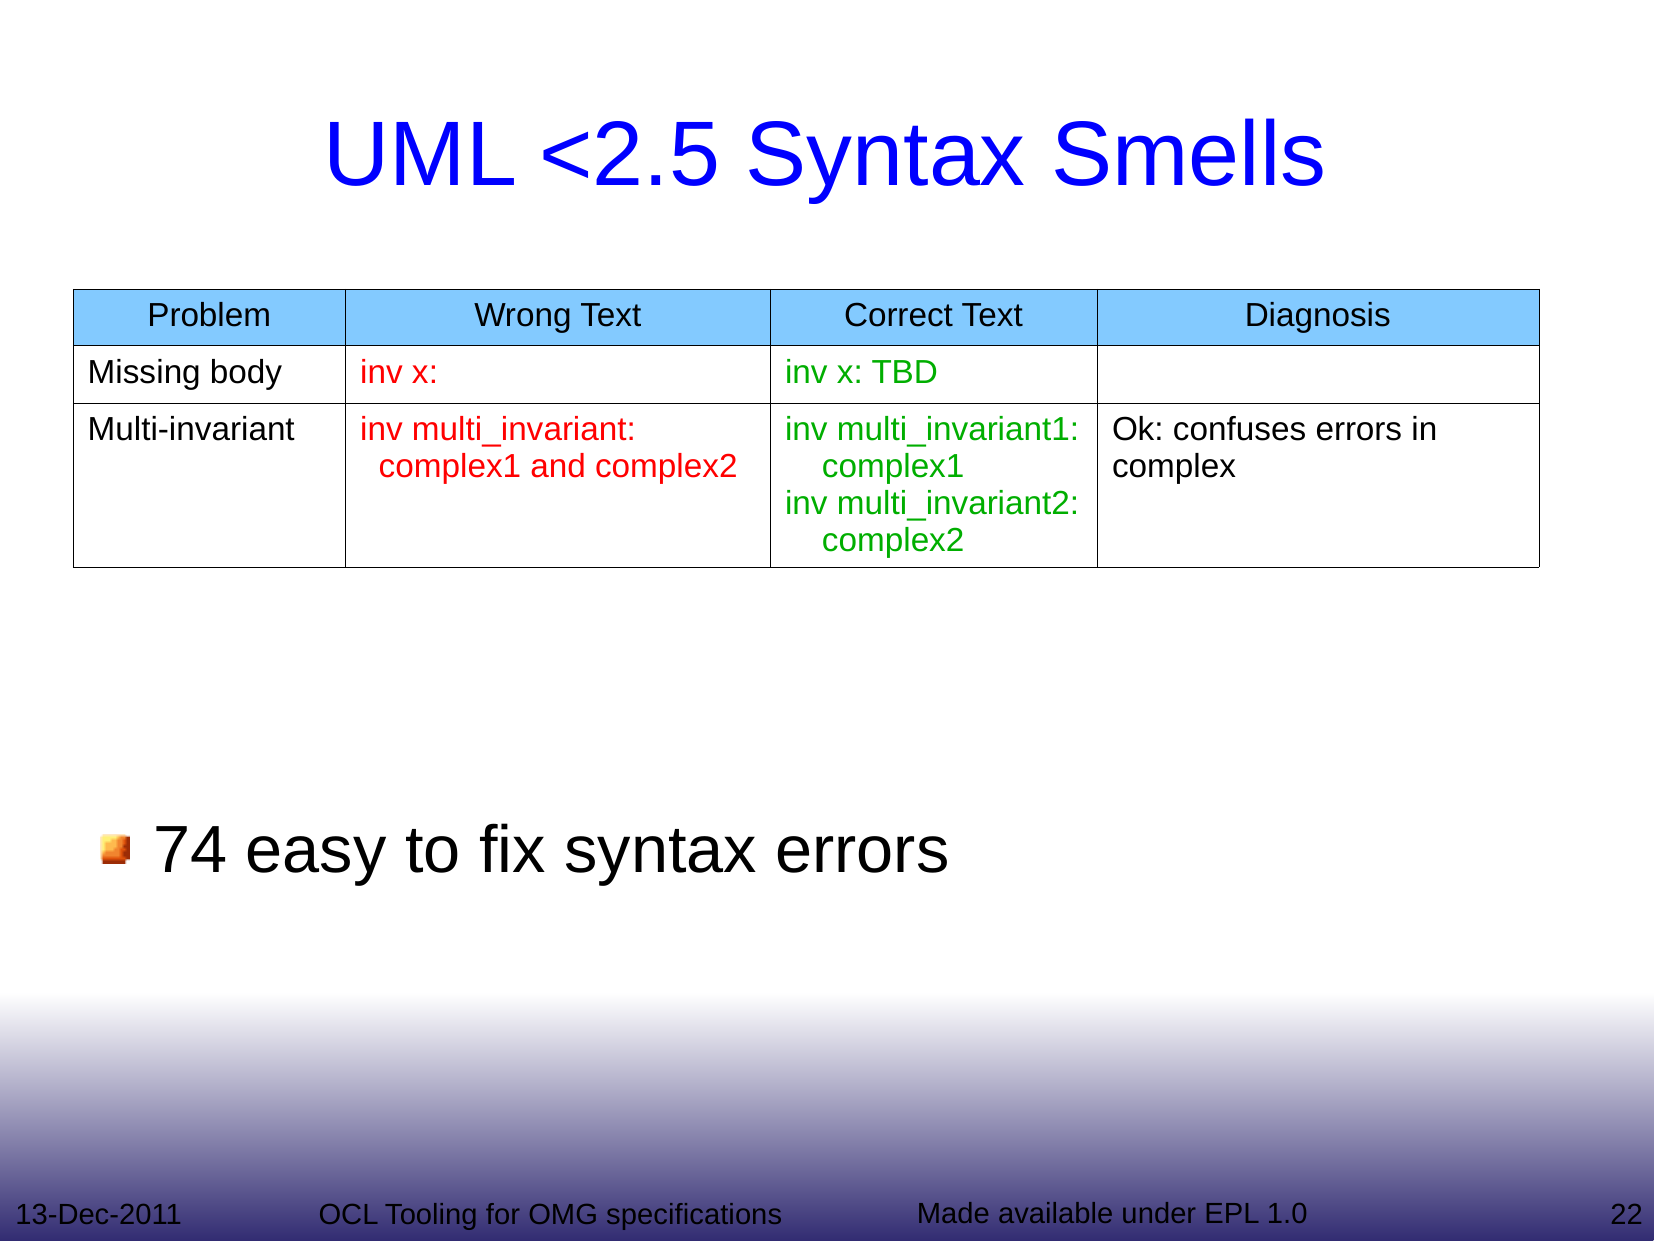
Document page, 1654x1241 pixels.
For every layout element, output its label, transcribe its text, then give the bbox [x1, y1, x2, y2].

list 74 easy to fix syntax errors [82, 290, 1571, 1109]
table_cell Multi-invariant [74, 404, 82, 567]
table_header Problem [74, 290, 82, 345]
title UML <2.5 Syntax Smells [81, 50, 1570, 258]
table_cell Missing body [74, 346, 82, 403]
